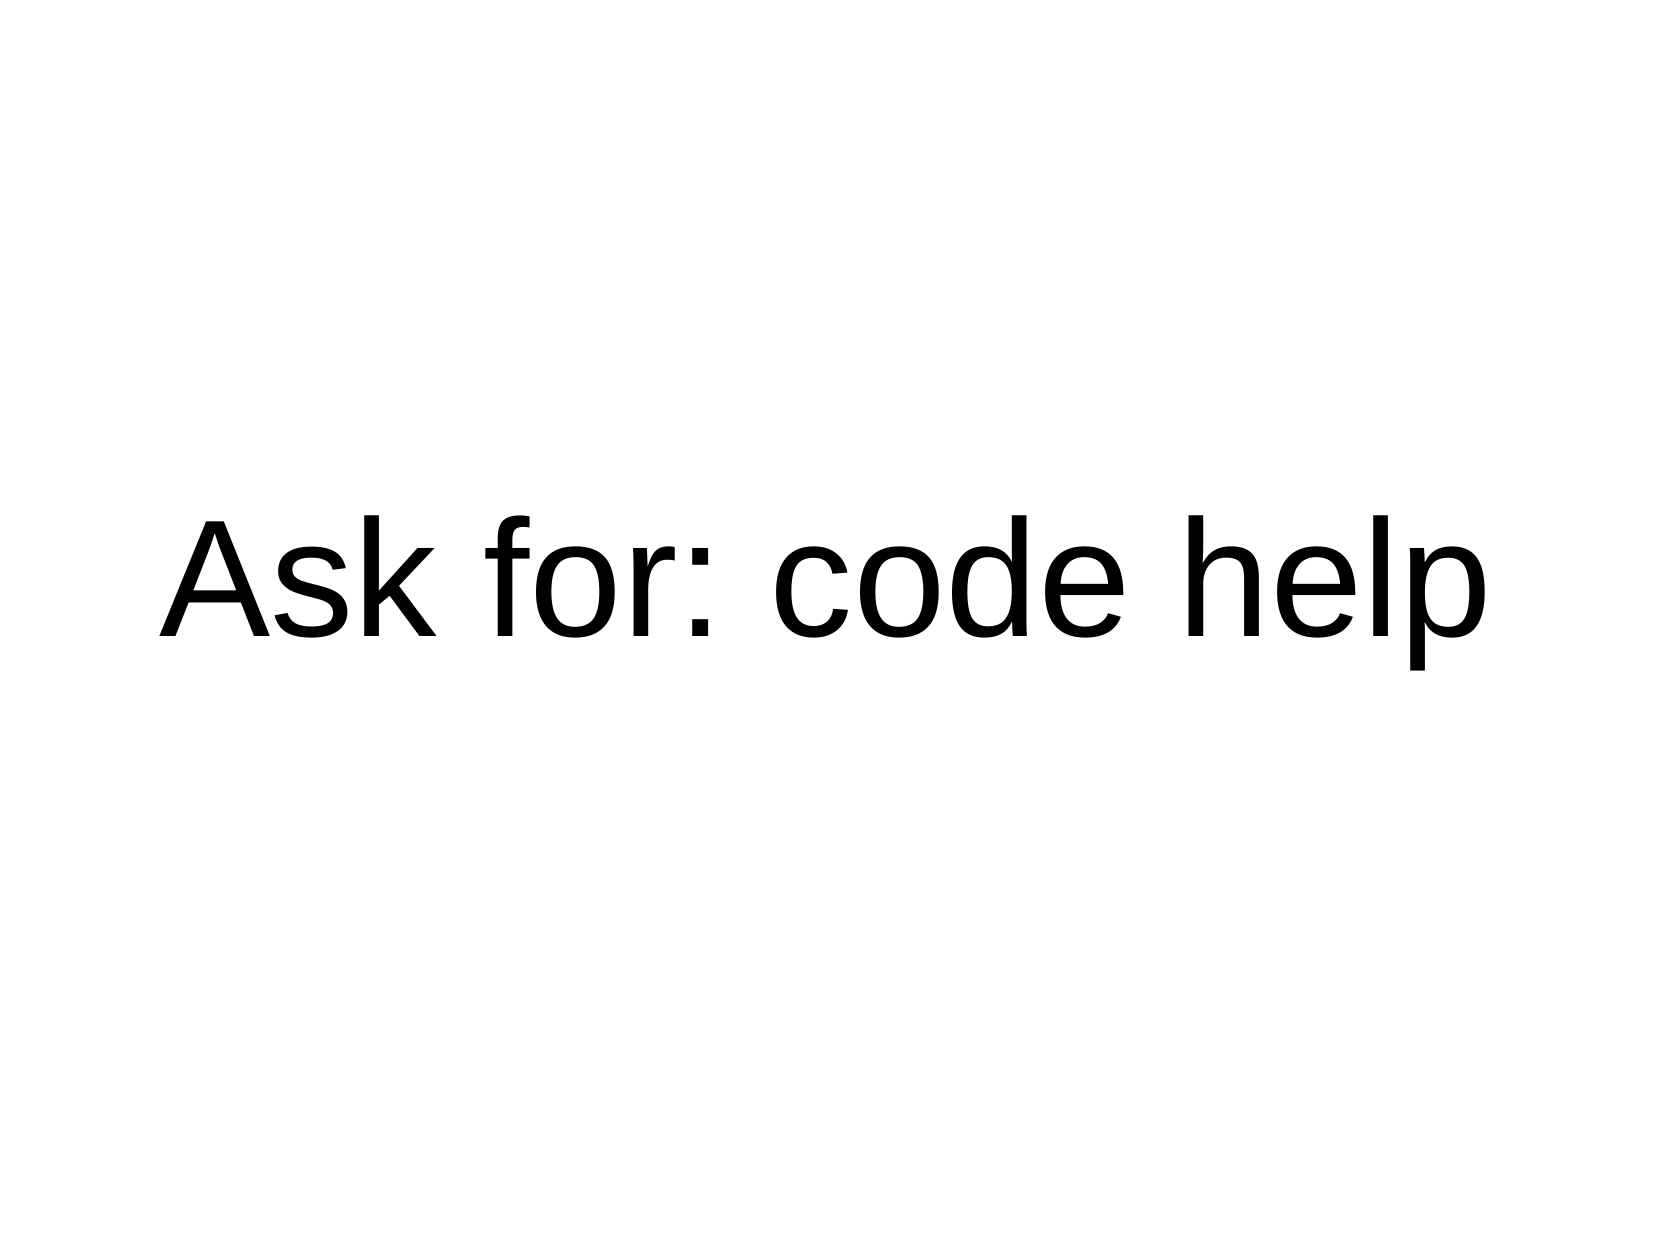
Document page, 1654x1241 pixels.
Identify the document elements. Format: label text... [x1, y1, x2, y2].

subtitle Ask for: code help [82, 56, 1571, 1102]
